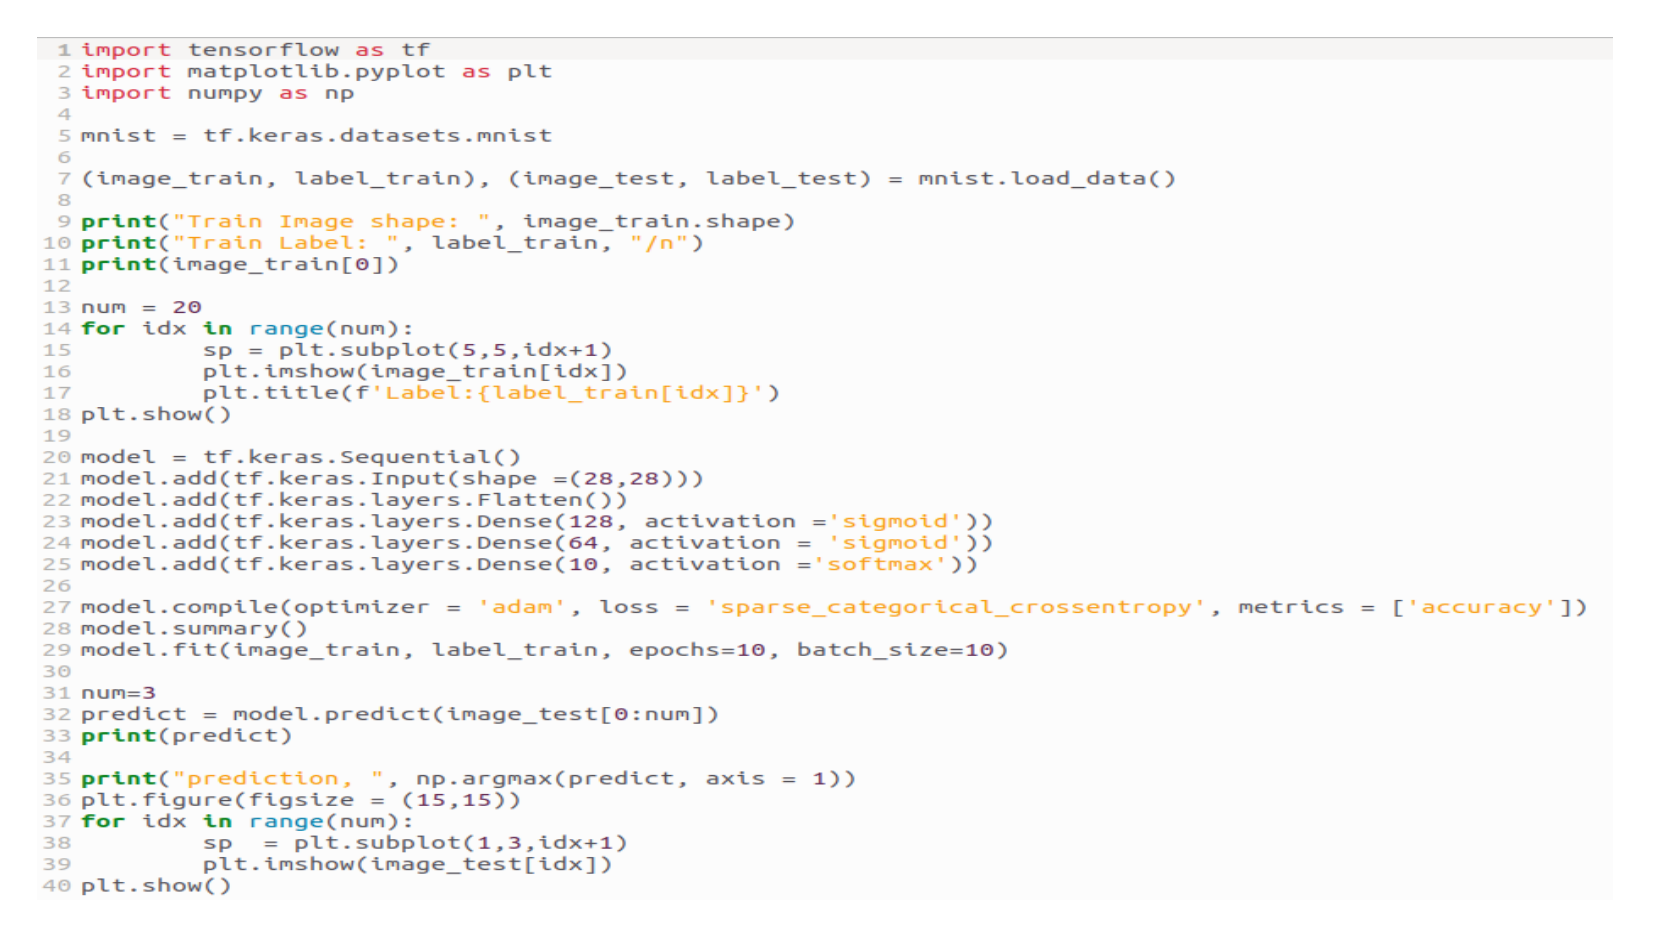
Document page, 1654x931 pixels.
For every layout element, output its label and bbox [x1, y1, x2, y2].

picture [37, 37, 1613, 901]
